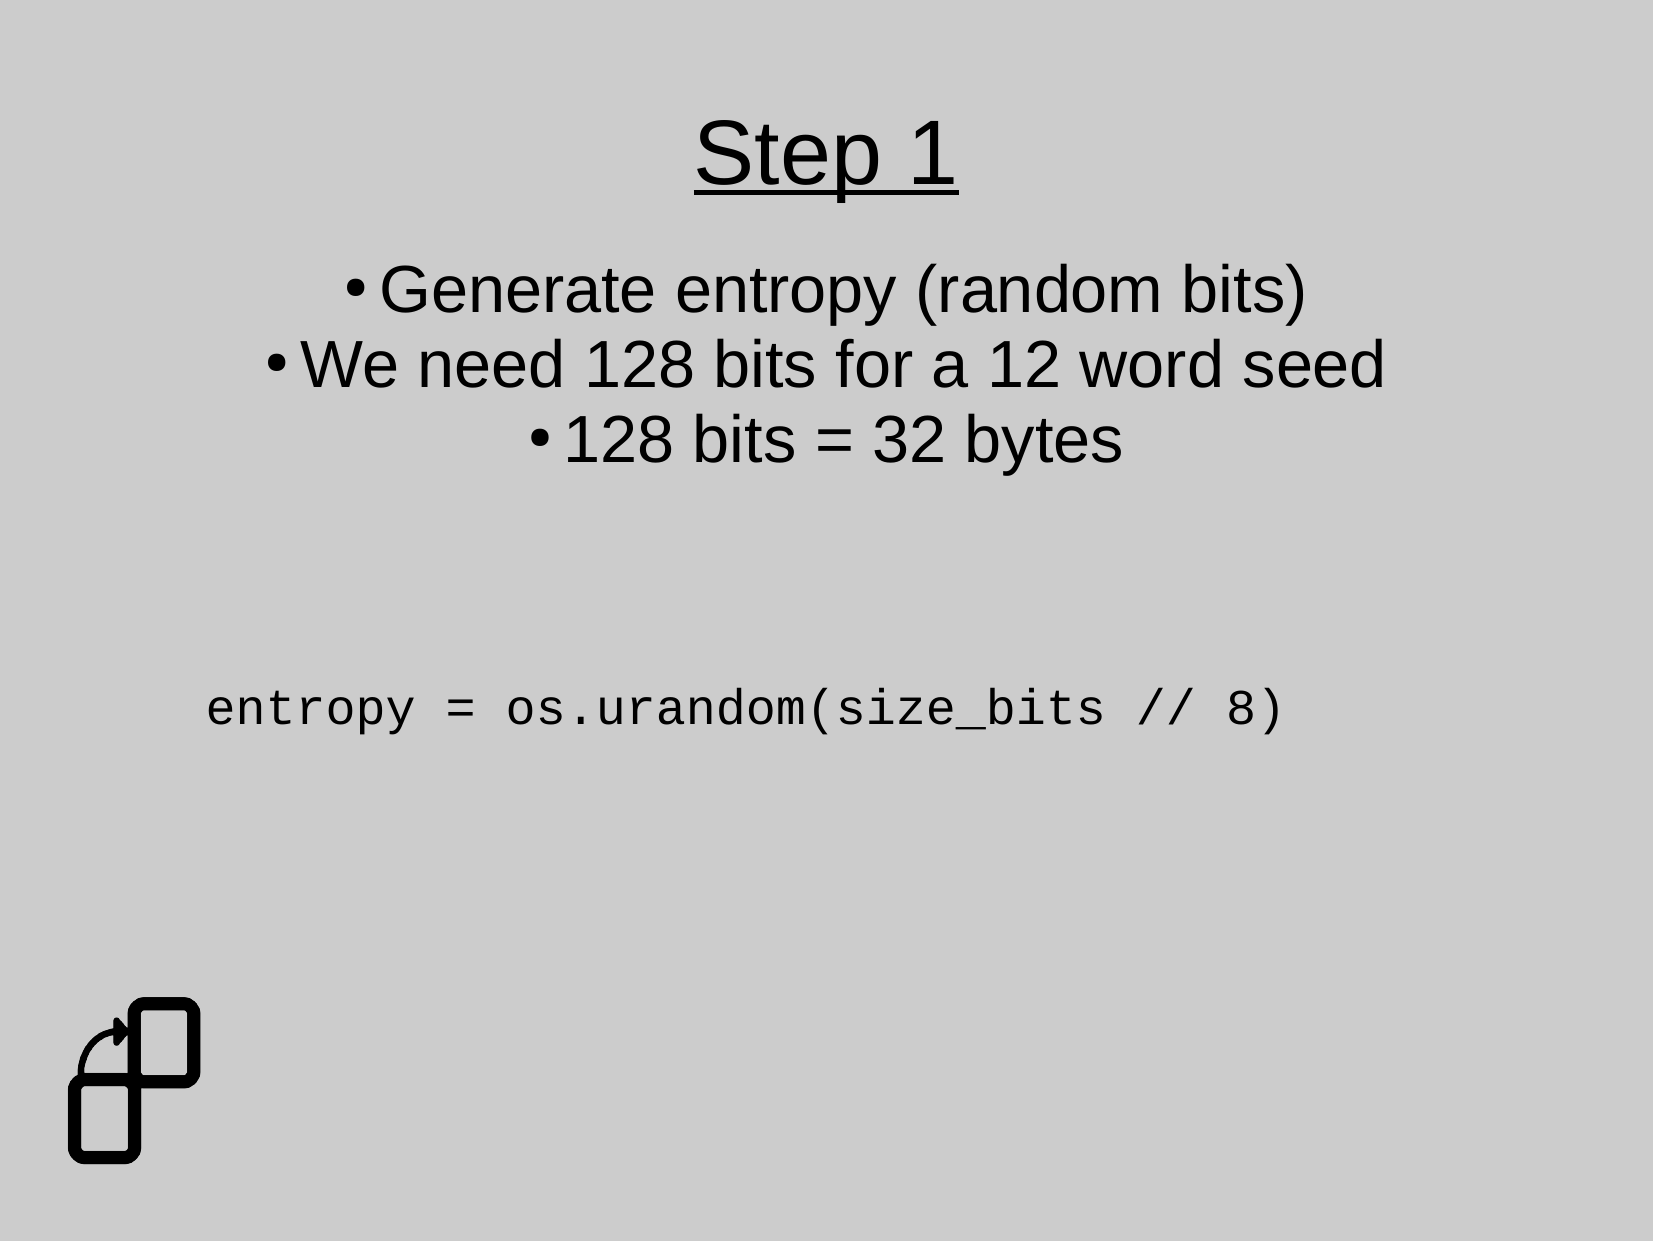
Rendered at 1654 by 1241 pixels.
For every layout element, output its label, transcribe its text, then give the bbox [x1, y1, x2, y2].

subtitle Generate entropy (random bits) We need 128 bits for a 12 word seed 128 bits = 32 bytes [82, 240, 1571, 616]
title Step 1 [82, 49, 1571, 240]
picture [42, 990, 223, 1171]
text_box entropy = os.urandom(size_bits // 8) [190, 600, 1471, 914]
